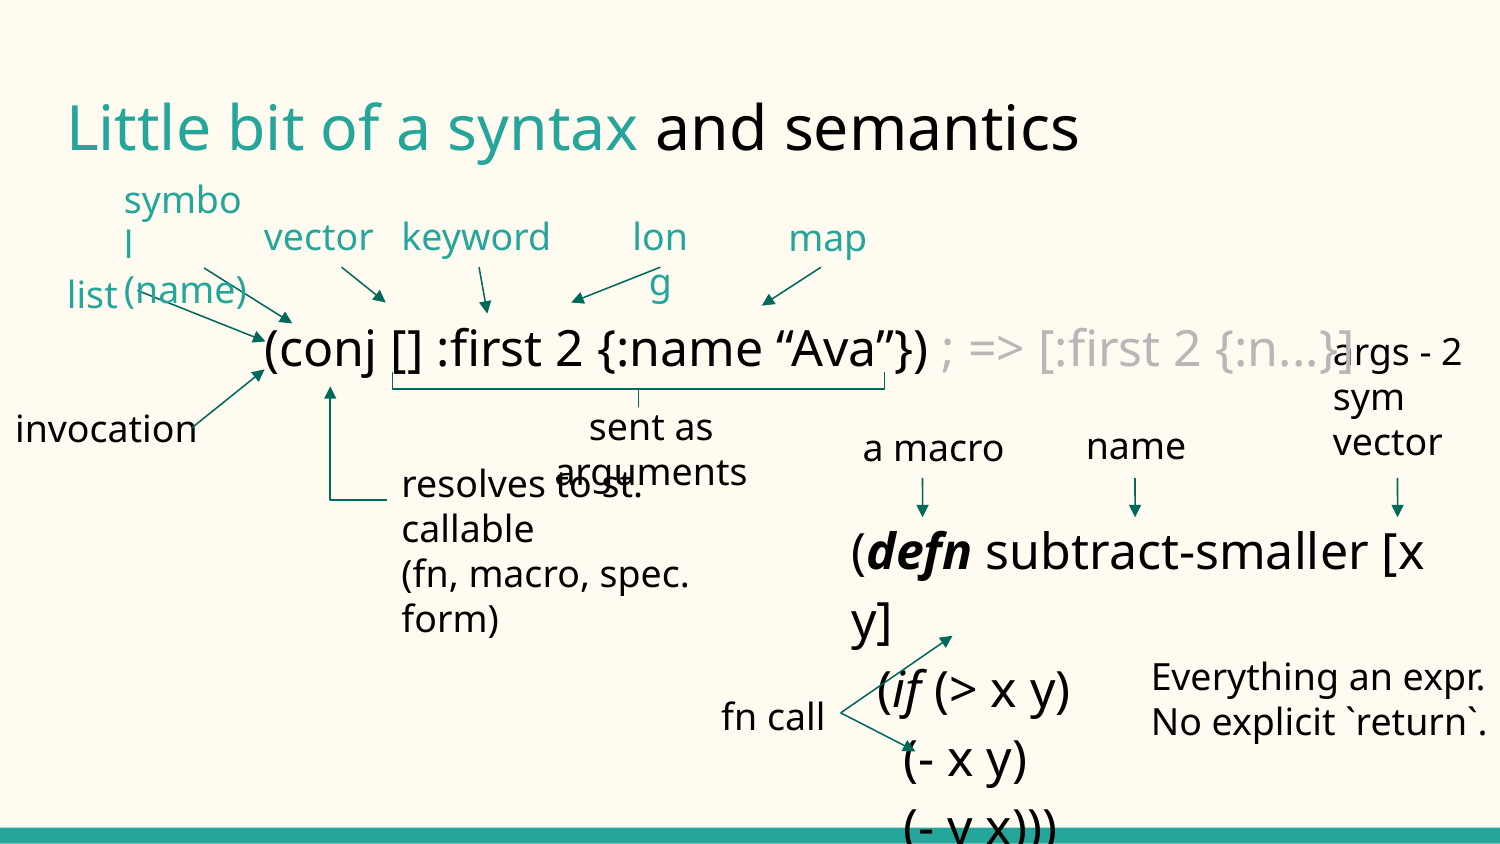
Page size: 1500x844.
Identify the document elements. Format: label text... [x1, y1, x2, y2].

text_box vector [266, 198, 386, 268]
text_box Everything an expr. No explicit `return`. [1135, 637, 1500, 765]
text_box map [769, 198, 886, 268]
text_box sent as arguments [475, 387, 827, 457]
text_box fn call [688, 678, 841, 748]
text_box name [1070, 407, 1224, 476]
text_box keyword [386, 198, 572, 268]
list (conj [] :first 2 {:name “Ava”}) ; => [:first 2 {:n...}] [249, 292, 1449, 403]
text_box list [51, 256, 138, 325]
text_box symbol (name) [109, 160, 266, 272]
text_box invocation [0, 389, 229, 459]
text_box a macro [847, 409, 1021, 478]
list (defn subtract-smaller [x y] (if (> x y) (- x y) (- y x))) [836, 495, 1468, 812]
text_box long [609, 198, 712, 268]
title Little bit of a syntax and semantics [51, 72, 1449, 174]
text_box resolves to st. callable (fn, macro, spec. form) [386, 444, 798, 555]
text_box args - 2 sym vector [1317, 351, 1500, 479]
